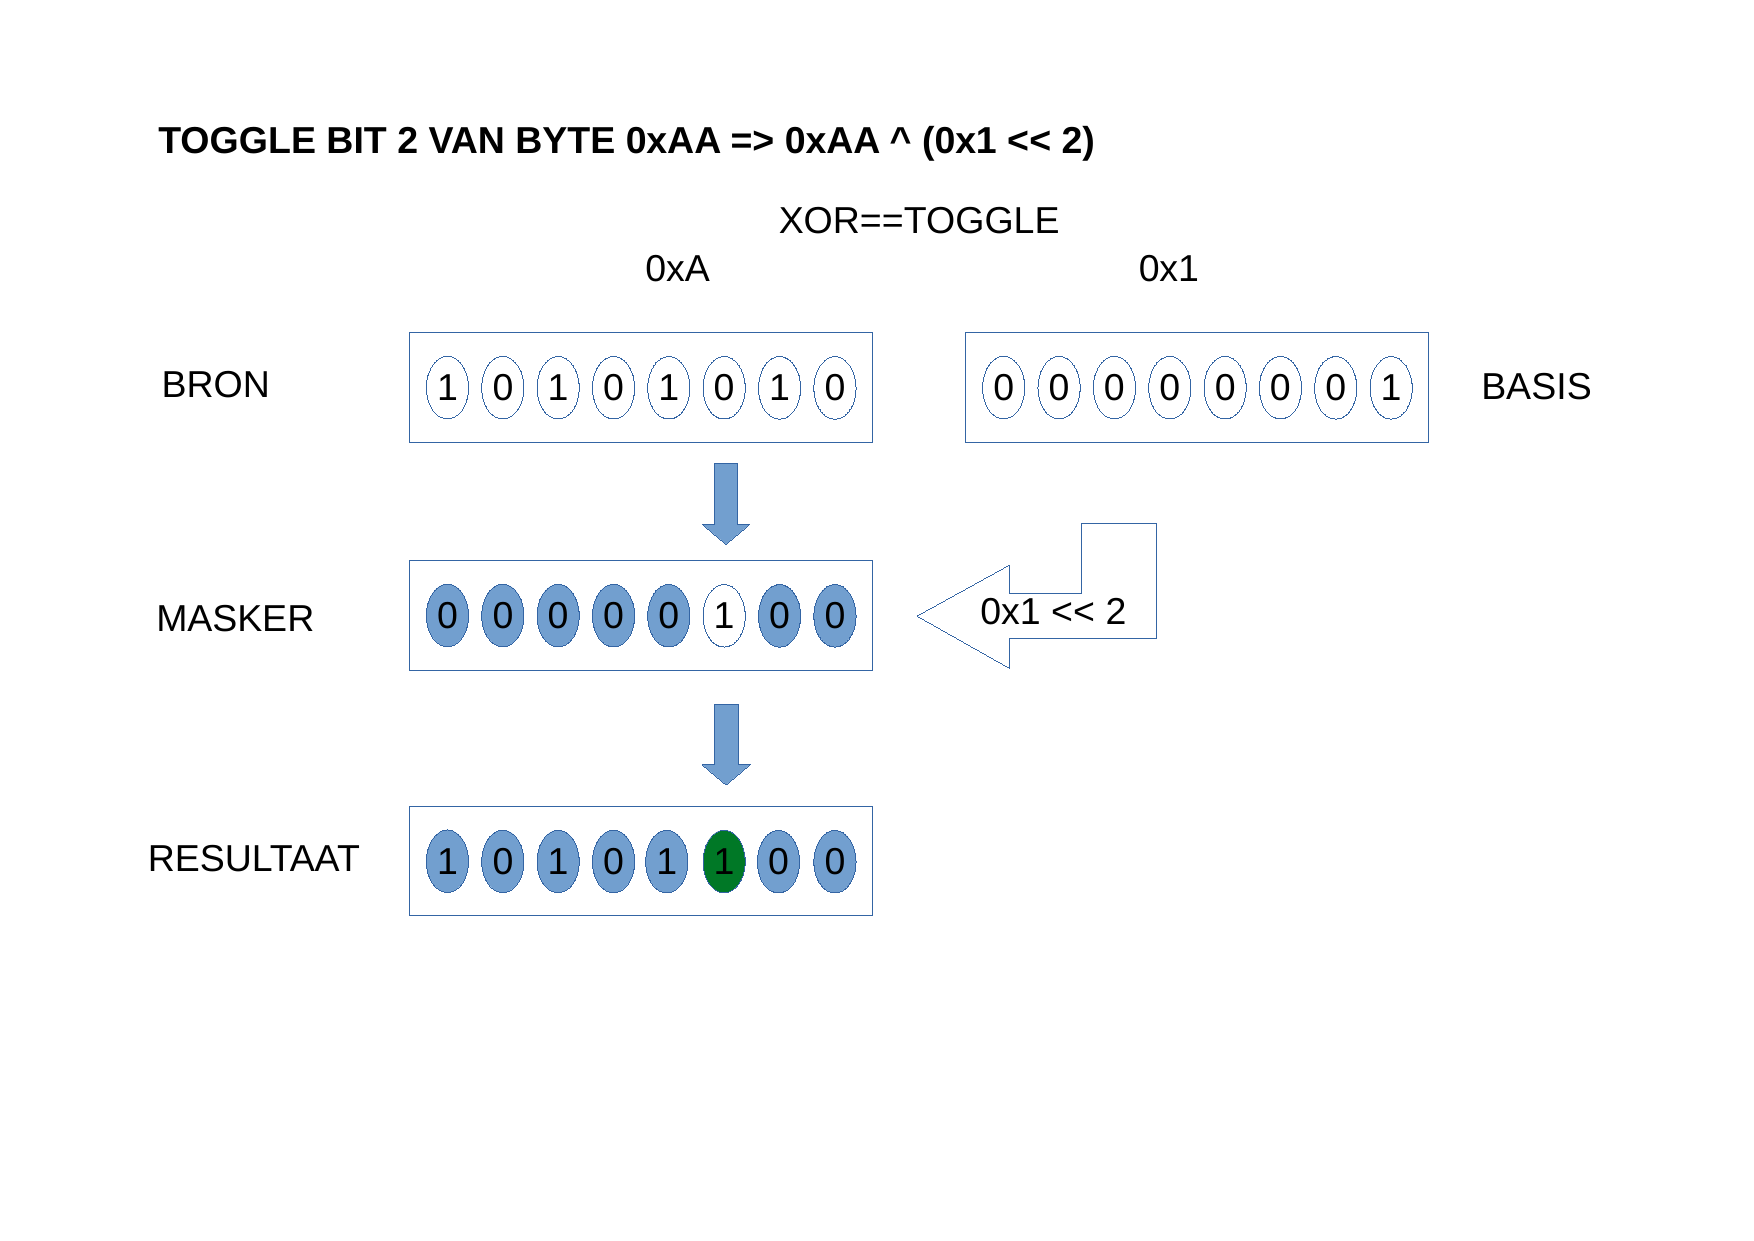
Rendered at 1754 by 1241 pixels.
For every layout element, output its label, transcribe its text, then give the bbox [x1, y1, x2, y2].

text_box 0 [813, 356, 857, 420]
text_box 0 [703, 356, 746, 419]
text_box 0 [426, 584, 469, 647]
text_box 1 [426, 356, 469, 419]
text_box 1 [703, 830, 746, 893]
text_box 0 [592, 356, 635, 419]
text_box BRON [146, 355, 295, 434]
text_box BASIS [1466, 357, 1643, 464]
text_box 0 [647, 584, 690, 647]
text_box 1 [537, 356, 580, 419]
text_box 0x1 << 2 [965, 582, 1173, 650]
text_box 0 [481, 830, 524, 893]
text_box 0 [537, 584, 580, 647]
text_box 0 [1093, 356, 1136, 419]
text_box 0 [592, 584, 635, 647]
text_box 0xA [630, 240, 734, 313]
text_box 0 [592, 830, 635, 893]
text_box 0 [1259, 356, 1302, 419]
text_box 0 [982, 356, 1025, 419]
text_box 0x1 [1124, 240, 1244, 305]
text_box 1 [758, 356, 801, 420]
text_box 1 [647, 356, 690, 419]
text_box 0 [1148, 356, 1191, 419]
text_box 0 [1314, 356, 1357, 420]
text_box 1 [703, 584, 746, 648]
text_box 1 [426, 829, 469, 893]
text_box 0 [758, 584, 801, 648]
text_box 0 [481, 356, 524, 419]
text_box 0 [1204, 356, 1247, 419]
text_box 0 [481, 584, 524, 647]
text_box 1 [537, 830, 580, 893]
text_box XOR==TOGGLE [763, 211, 1088, 266]
text_box 1 [645, 830, 688, 893]
text_box 0 [813, 584, 857, 648]
text_box 1 [1370, 356, 1413, 420]
text_box [702, 704, 751, 785]
text_box RESULTAAT [133, 829, 399, 936]
text_box 0 [813, 830, 857, 893]
text_box MASKER [141, 589, 344, 696]
text_box 0 [1037, 356, 1081, 419]
text_box TOGGLE BIT 2 VAN BYTE 0xAA => 0xAA ^ (0x1 << 2) [143, 111, 1164, 211]
text_box 0 [757, 830, 800, 893]
text_box [702, 463, 750, 545]
